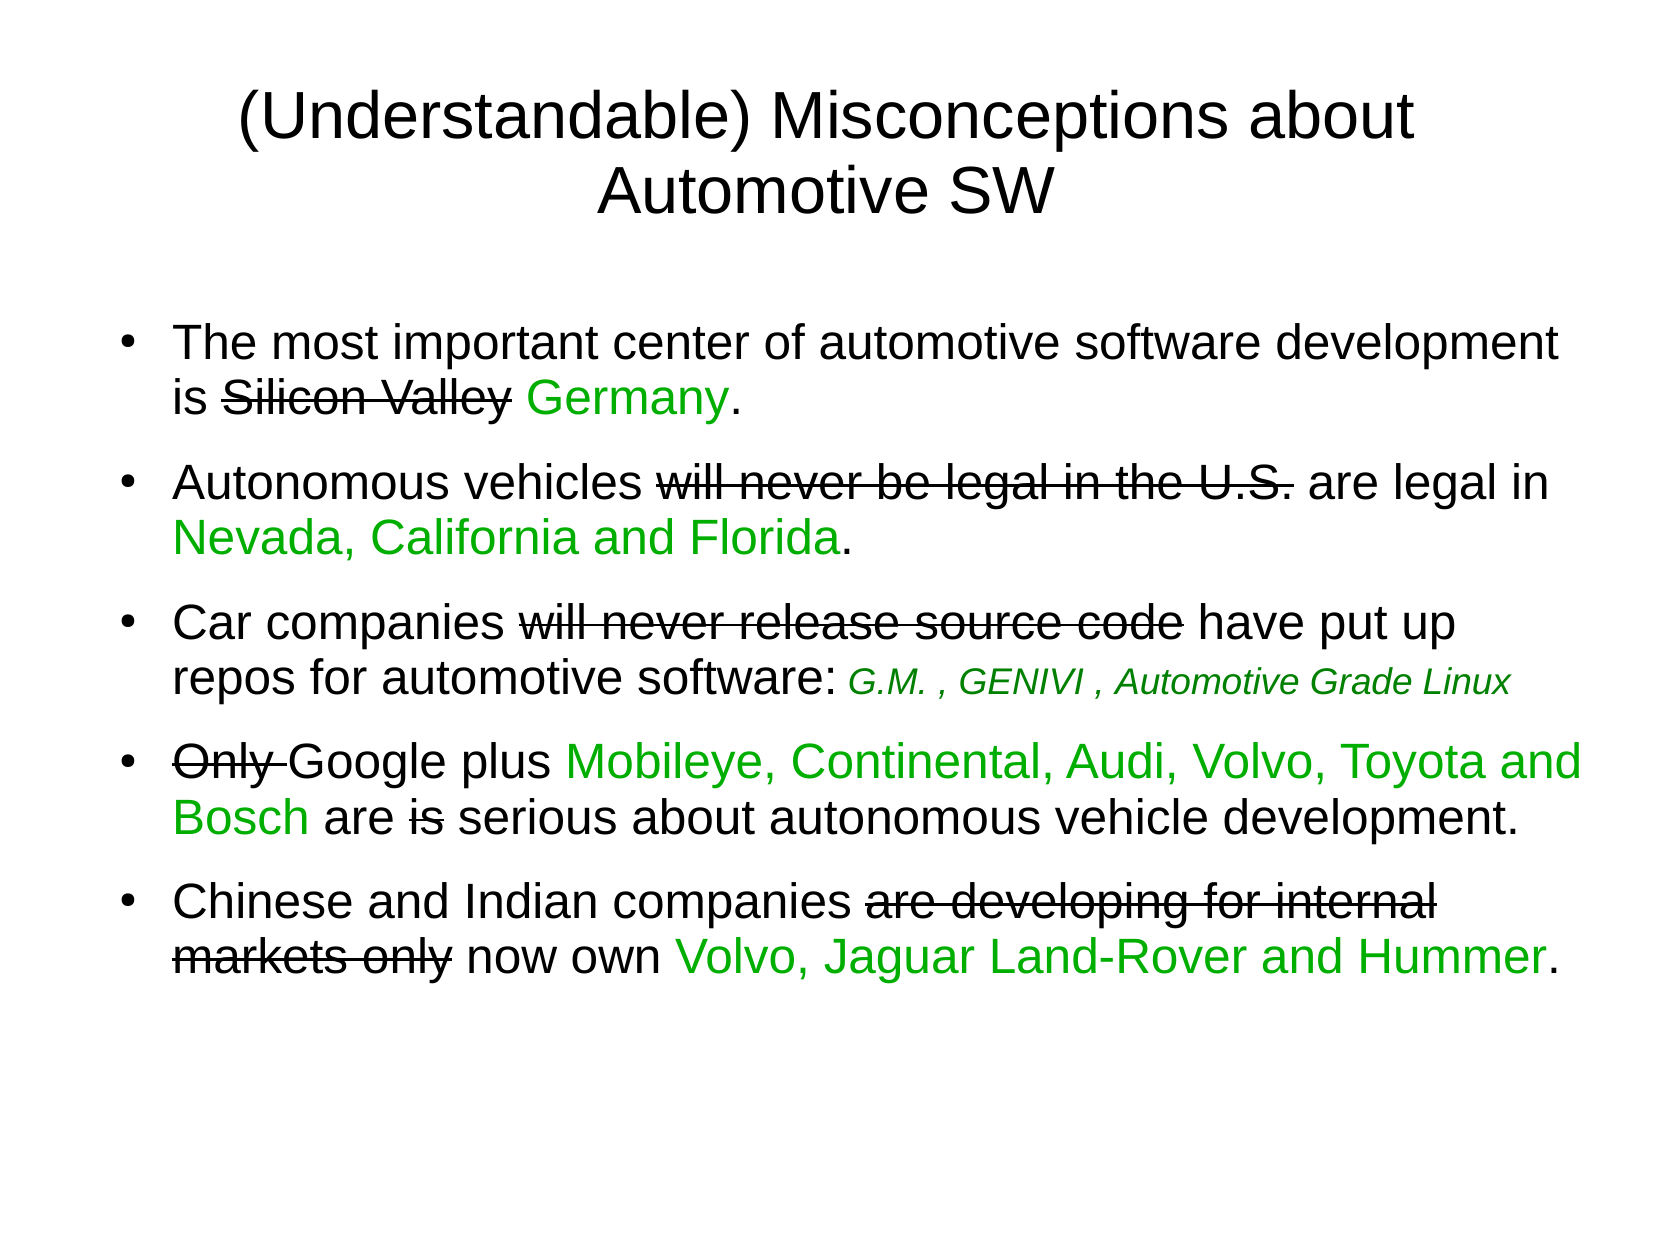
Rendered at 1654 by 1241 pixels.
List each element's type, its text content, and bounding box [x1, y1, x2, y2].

list The most important center of automotive software development is Silicon Valley Germany. Autonomous vehicles will never be legal in the U.S. are legal in Nevada, California and Florida. Car companies will never release source code have put up repos for automotive software: G.M. , GENIVI , Automotive Grade Linux Only Google plus Mobileye, Continental, Audi, Volvo, Toyota and Bosch are is serious about autonomous vehicle development. Chinese and Indian companies are developing for internal markets only now own Volvo, Jaguar Land-Rover and Hummer. [101, 315, 1591, 1035]
title (Understandable) Misconceptions about Automotive SW [82, 49, 1571, 257]
